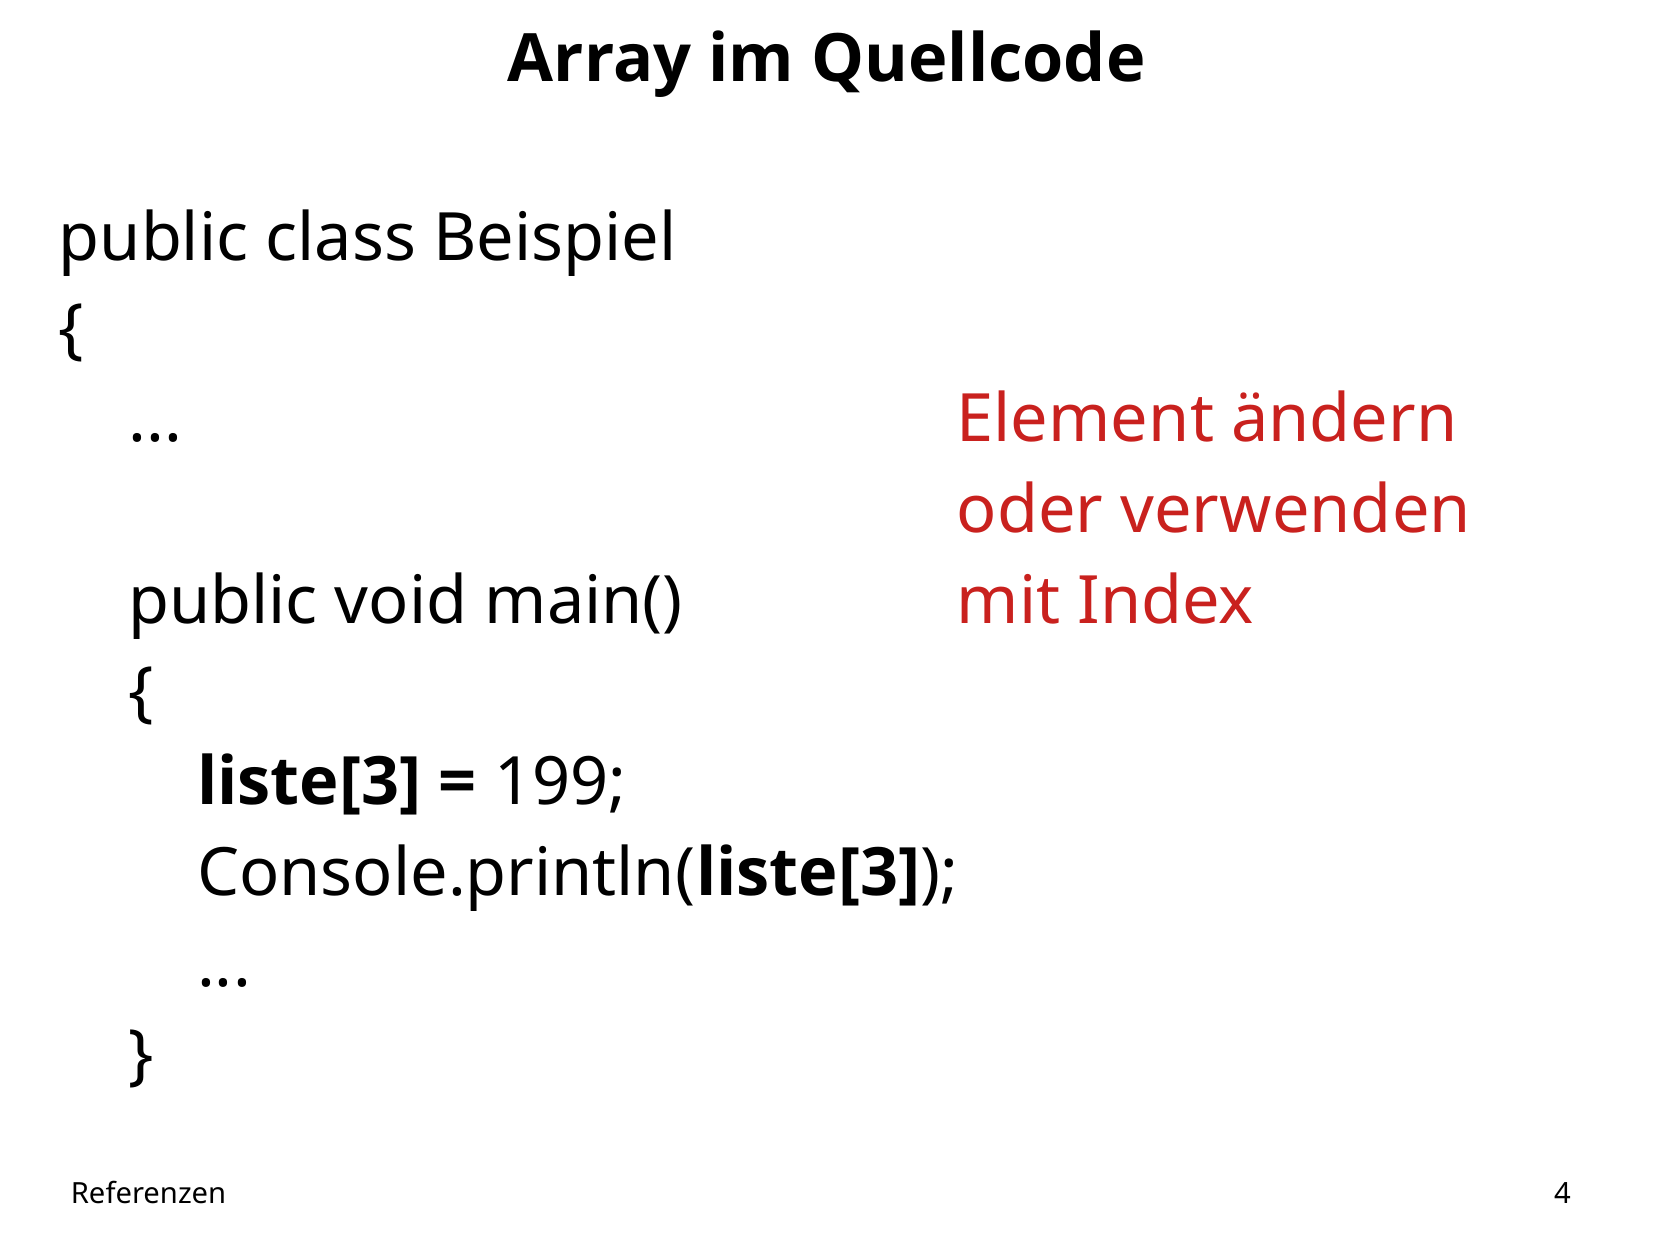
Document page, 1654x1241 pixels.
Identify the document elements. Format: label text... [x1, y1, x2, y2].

title Array im Quellcode [0, 5, 1654, 107]
list public class Beispiel { ... public void main() { liste[3] = 199; Console.println(liste[3]); ... } [59, 188, 1536, 1146]
list Element ändern oder verwenden mit Index [956, 188, 1607, 922]
